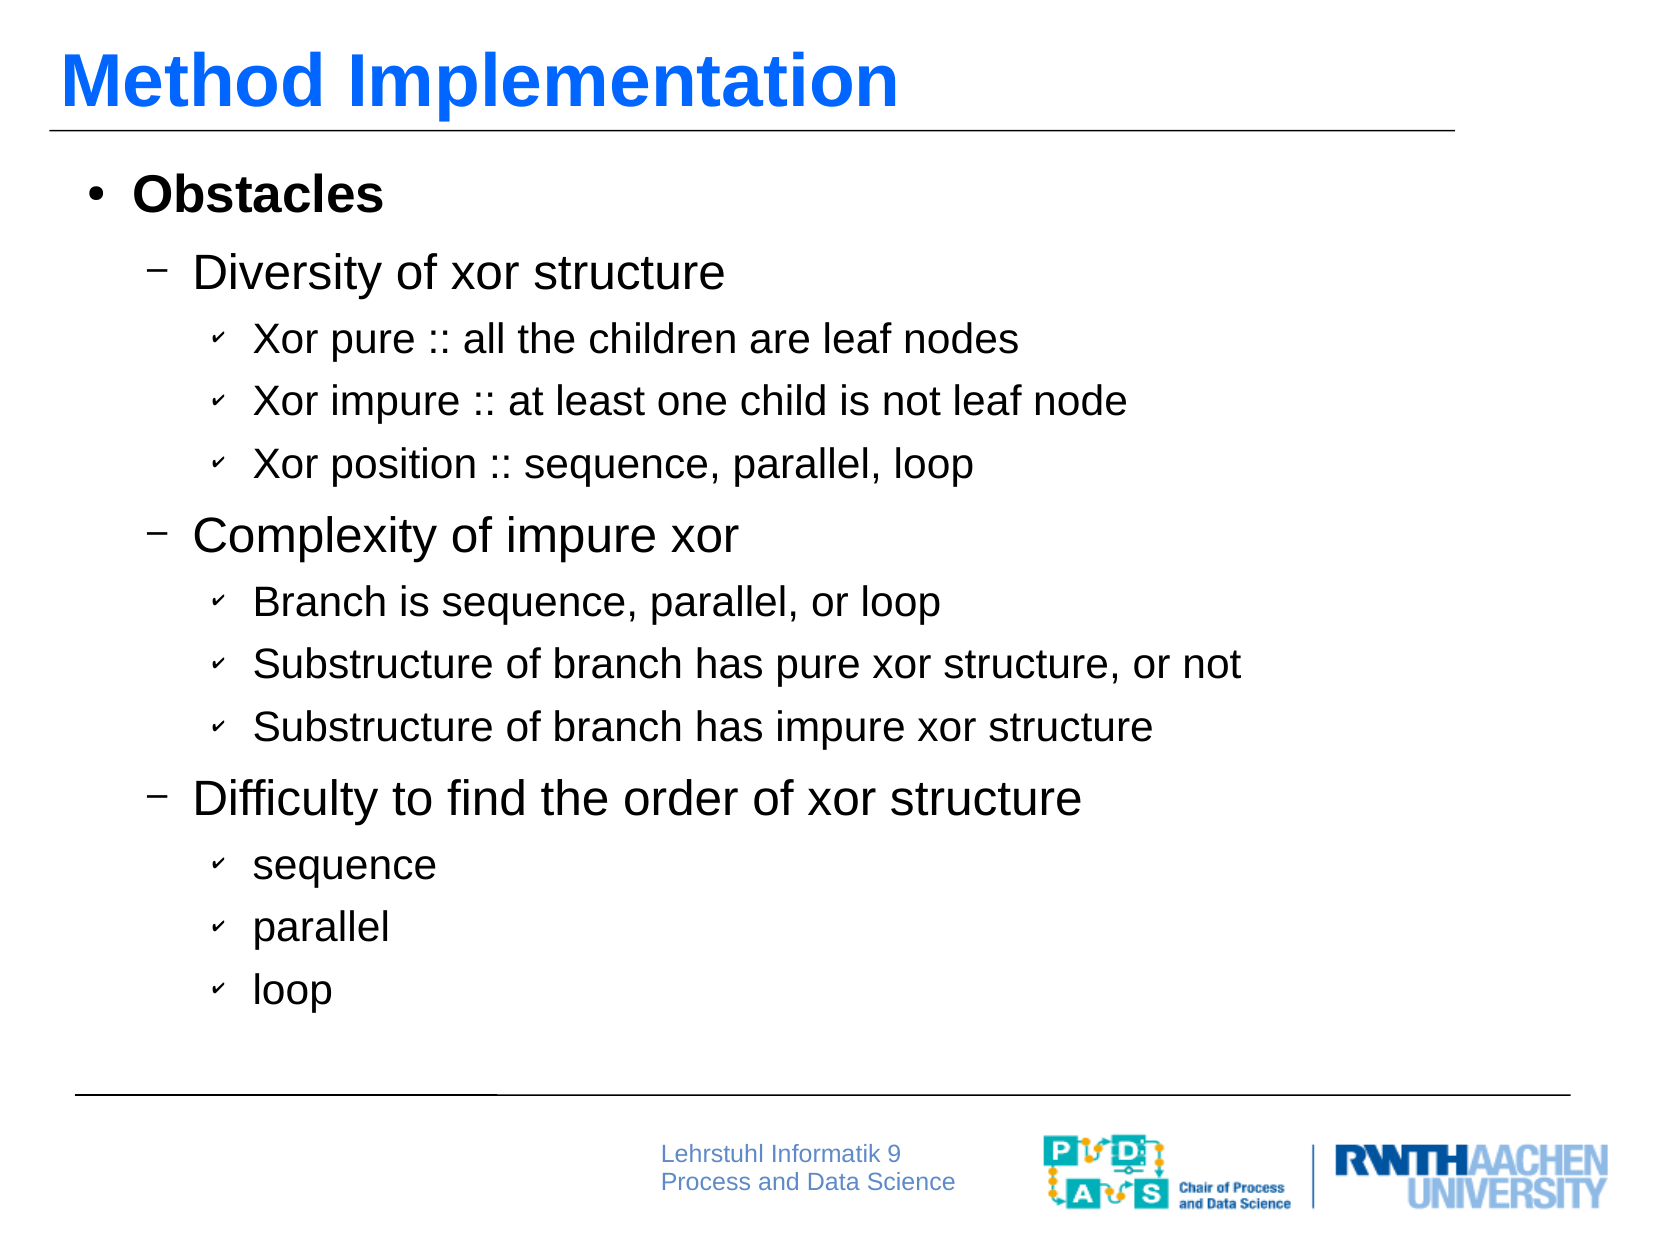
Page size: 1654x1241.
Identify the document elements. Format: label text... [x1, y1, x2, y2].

picture [1005, 1090, 1647, 1241]
title Method Implementation [60, 30, 1549, 131]
list Obstacles Diversity of xor structure Xor pure :: all the children are leaf nodes Xor impure :: at least one child is not leaf node Xor position :: sequence, parallel, loop Complexity of impure xor Branch is sequence, parallel, or loop Substructure of branch has pure xor structure, or not Substructure of branch has impure xor structure Difficulty to find the order of xor structure sequence parallel loop [71, 165, 1561, 1021]
